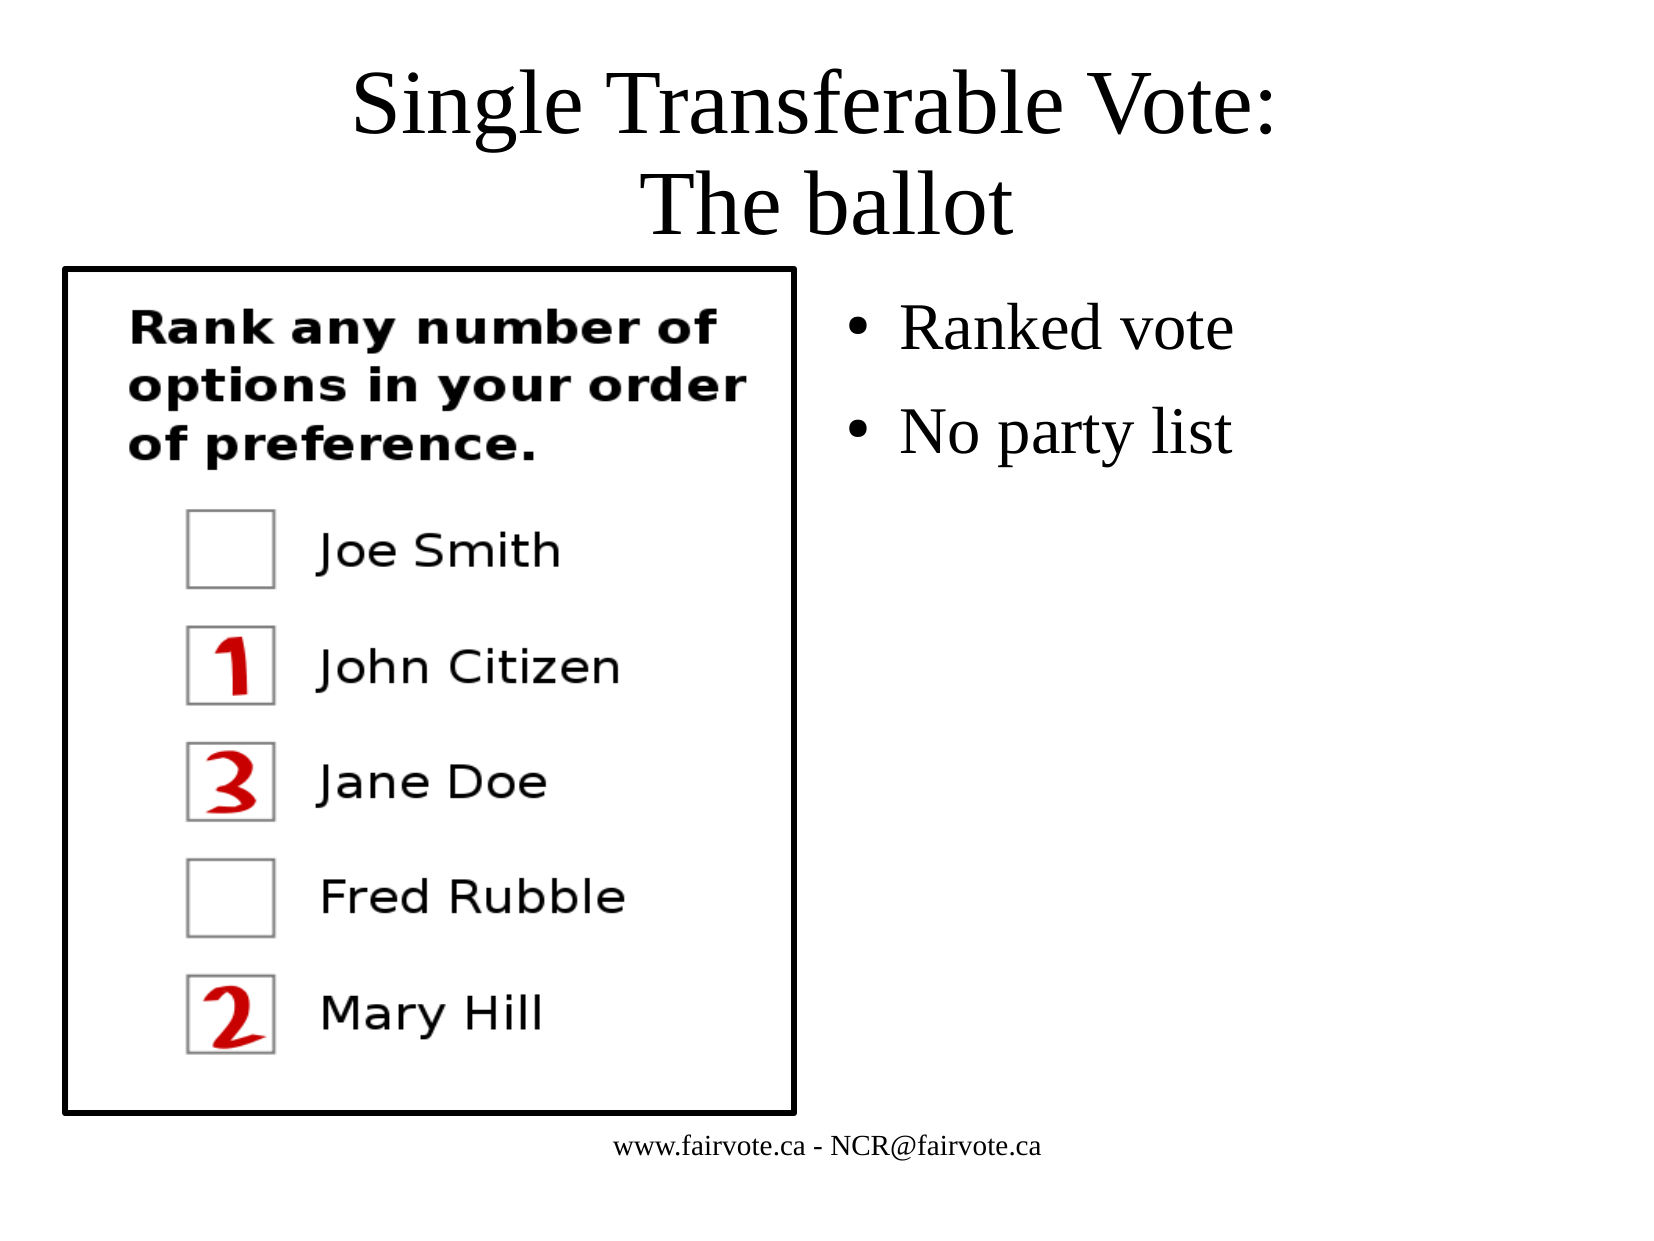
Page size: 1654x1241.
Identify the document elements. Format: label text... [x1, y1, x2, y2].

title Single Transferable Vote: The ballot [82, 49, 1571, 257]
picture [67, 271, 792, 1111]
list Ranked vote No party list [828, 290, 1539, 1010]
